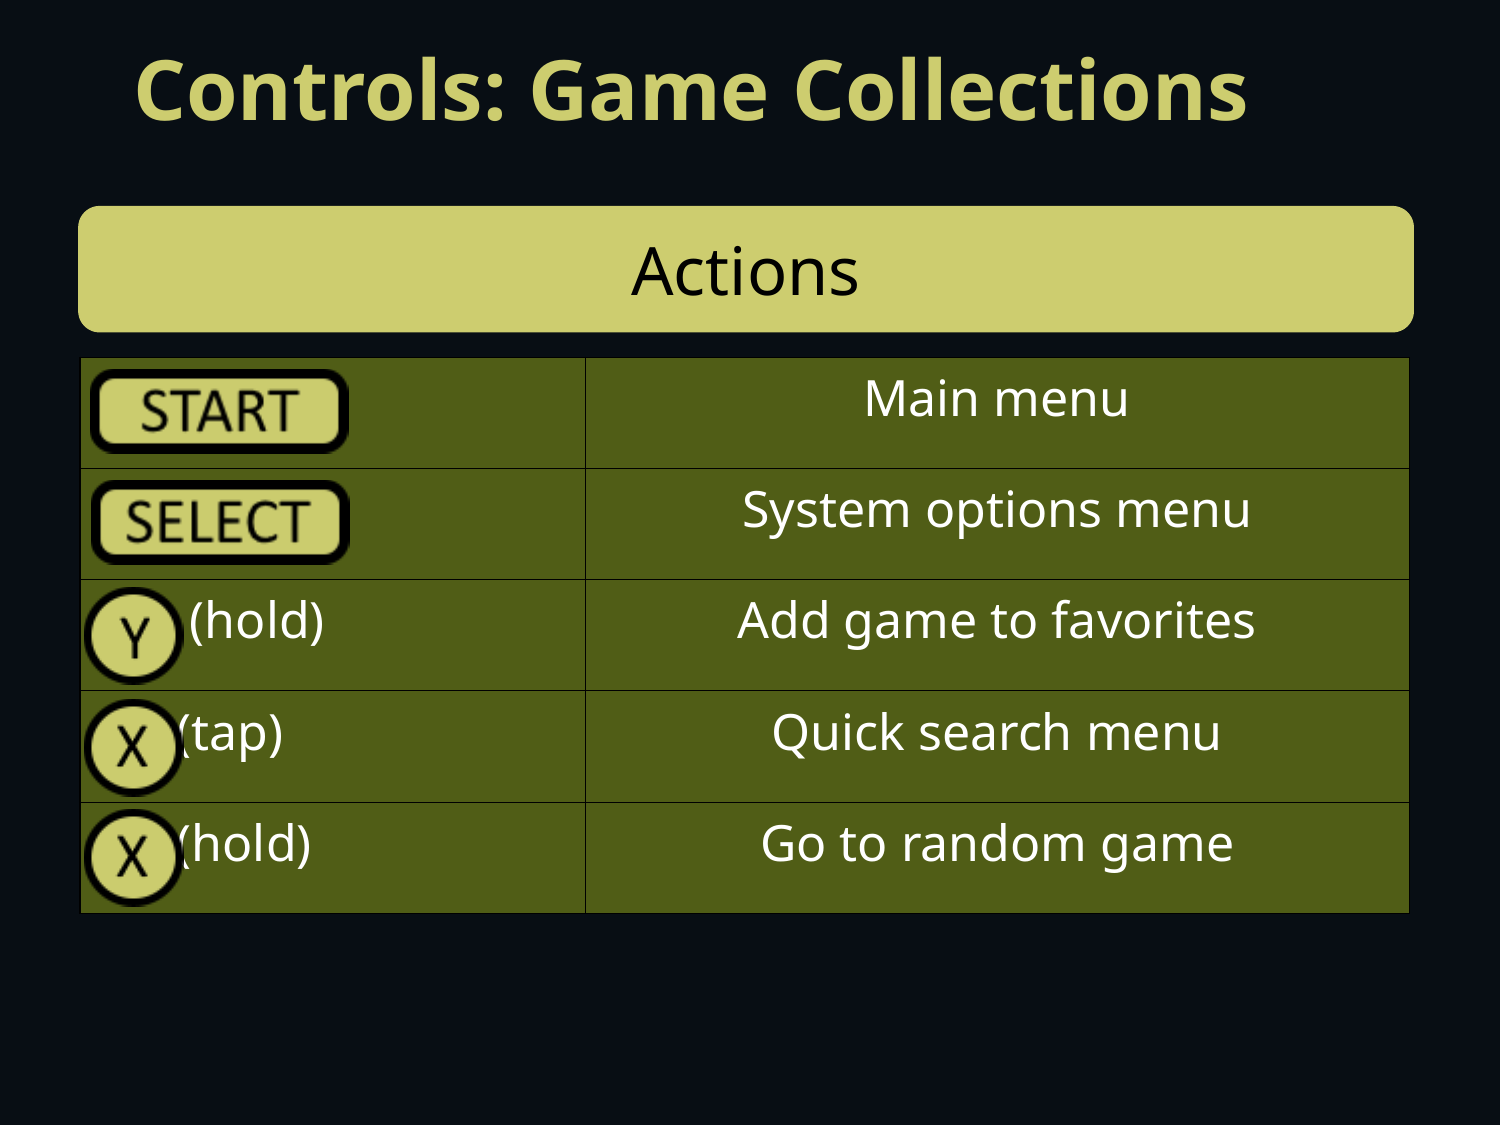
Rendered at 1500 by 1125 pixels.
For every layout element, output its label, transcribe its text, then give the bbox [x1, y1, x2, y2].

text_box Actions [78, 206, 1414, 332]
table_cell (tap) [81, 691, 585, 802]
table_cell System options menu [586, 469, 1409, 579]
picture [84, 699, 184, 797]
picture [84, 809, 184, 907]
table_cell [81, 469, 585, 579]
picture [91, 480, 350, 565]
table_cell Add game to favorites [586, 580, 1409, 690]
picture [90, 369, 349, 454]
table_cell (hold) [81, 803, 585, 913]
table_header [81, 358, 585, 468]
table_header Main menu [586, 358, 1409, 468]
text_box Controls: Game Collections [118, 23, 1348, 152]
table_cell (hold) [81, 580, 585, 690]
picture [84, 587, 184, 685]
table_cell Go to random game [586, 803, 1409, 913]
table_cell Quick search menu [586, 691, 1409, 802]
